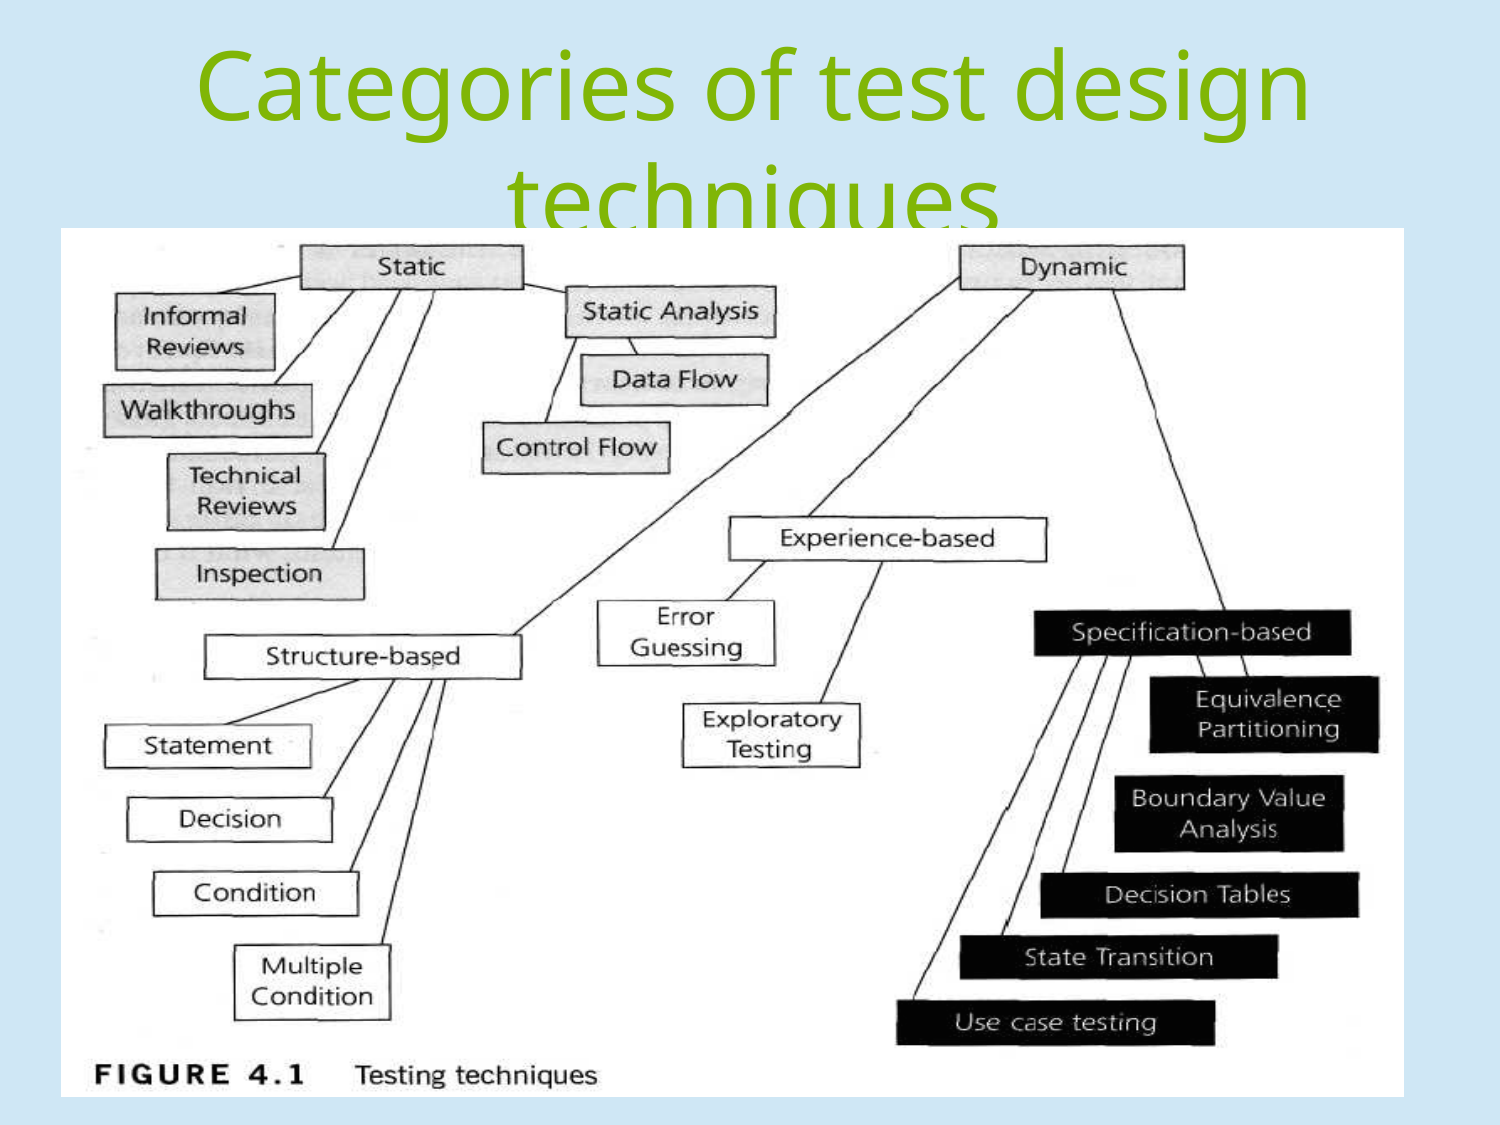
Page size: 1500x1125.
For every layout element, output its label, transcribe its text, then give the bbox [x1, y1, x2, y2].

title Categories of test design techniques [31, 17, 1477, 237]
picture [61, 228, 1404, 1097]
